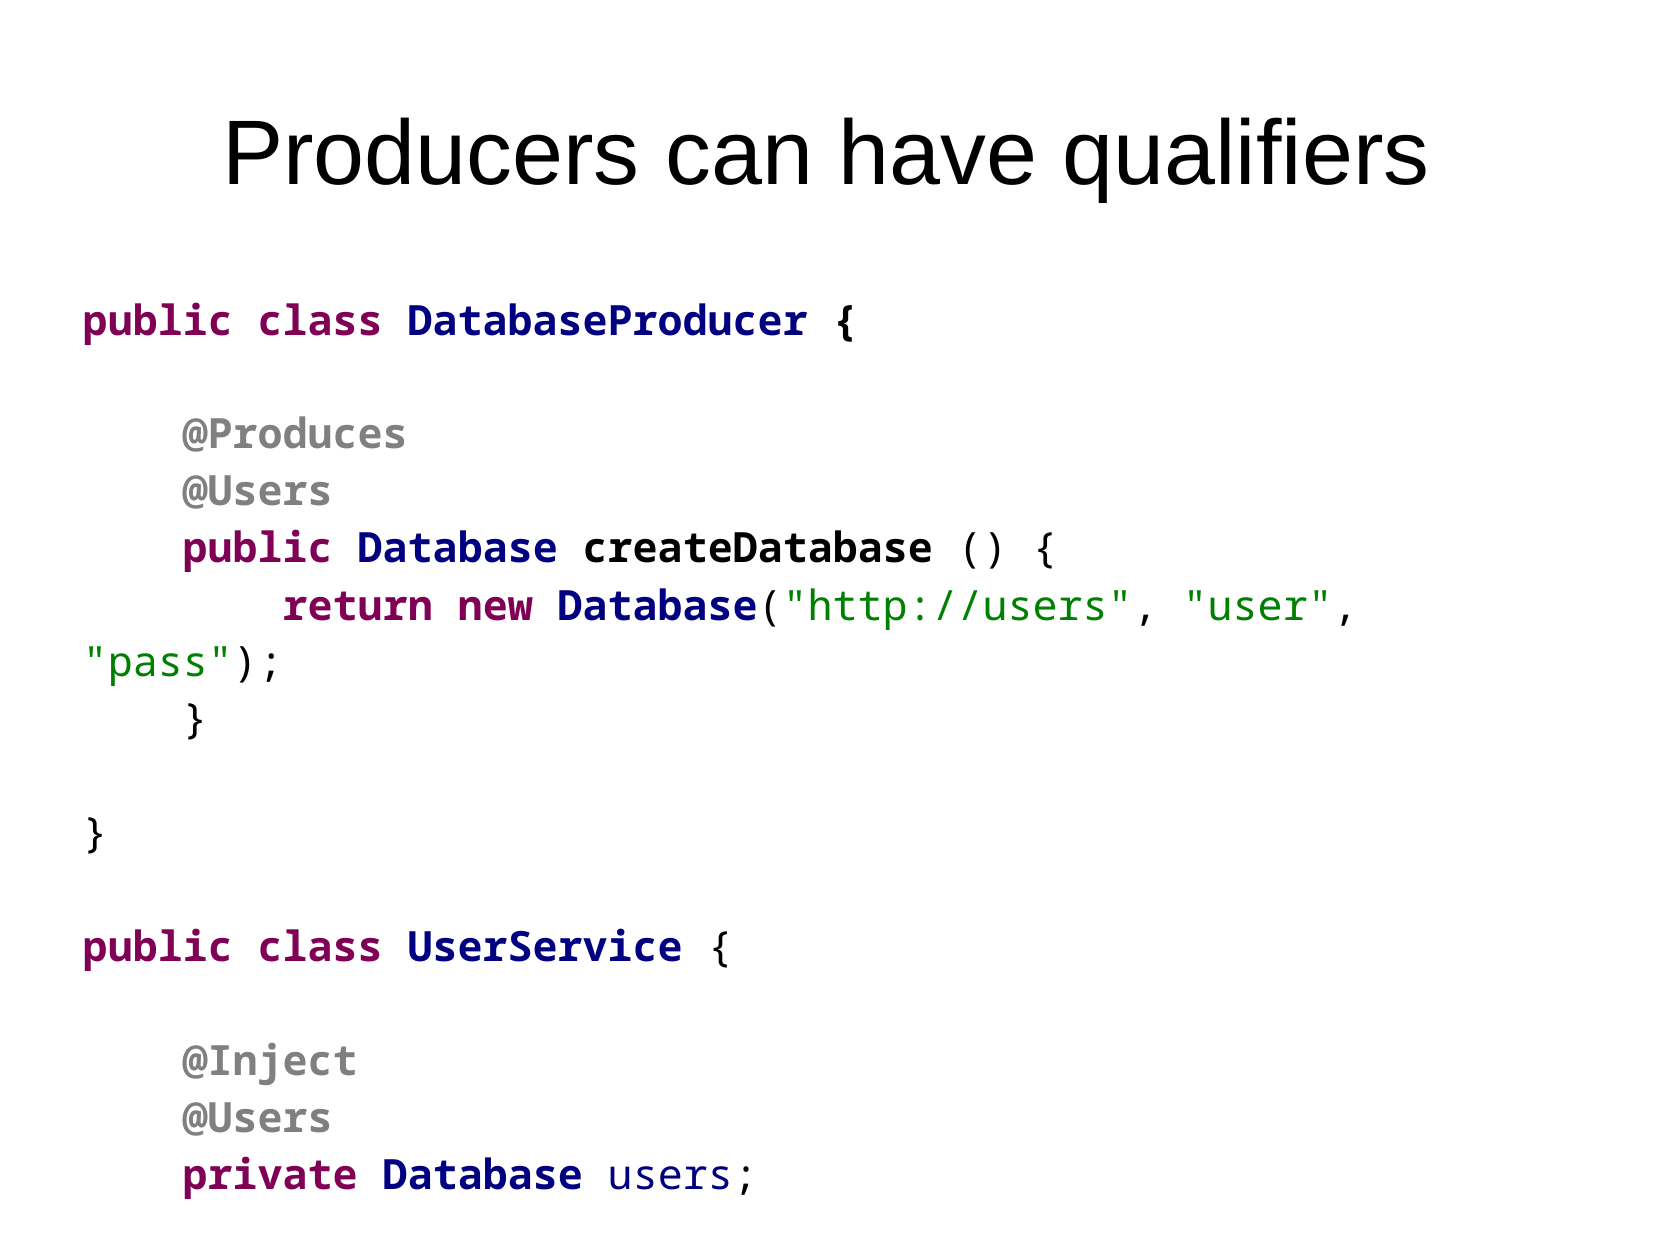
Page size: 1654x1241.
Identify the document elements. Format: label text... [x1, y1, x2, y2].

title Producers can have qualifiers [82, 49, 1571, 257]
list public class DatabaseProducer { @Produces @Users public Database createDatabase () { return new Database("http://users", "user", "pass"); } } public class UserService { @Inject @Users private Database users; } [82, 290, 1571, 1124]
